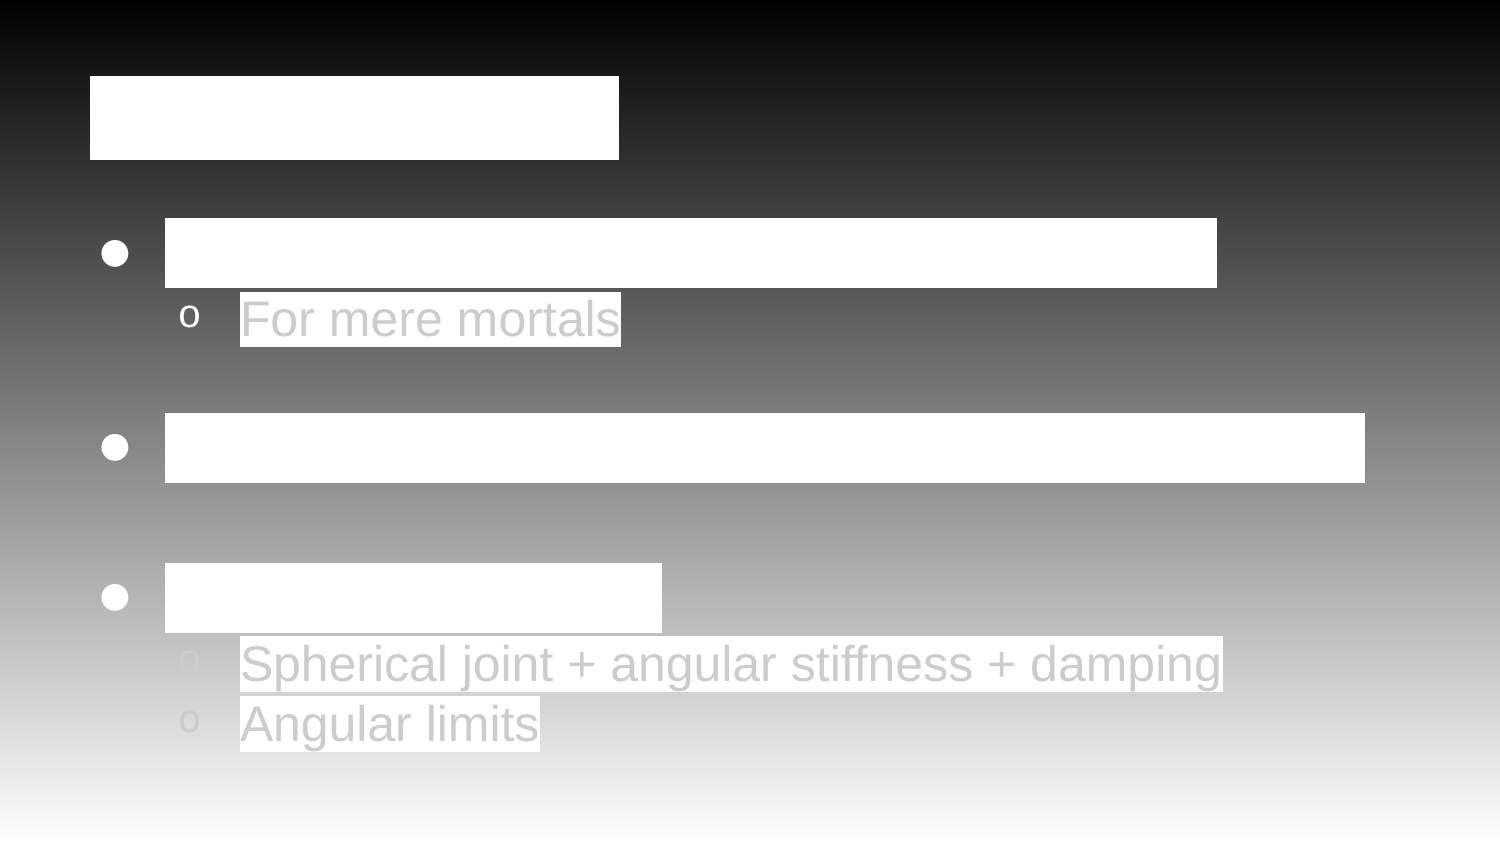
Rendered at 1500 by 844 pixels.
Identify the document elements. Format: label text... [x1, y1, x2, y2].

list Simplifies scene graph creation *a lot* For mere mortals Rigid bodies + most classic kinematic joints Typical examples: Spherical joint + angular stiffness + damping Angular limits [75, 196, 1425, 808]
title Python Library [75, 33, 1425, 175]
